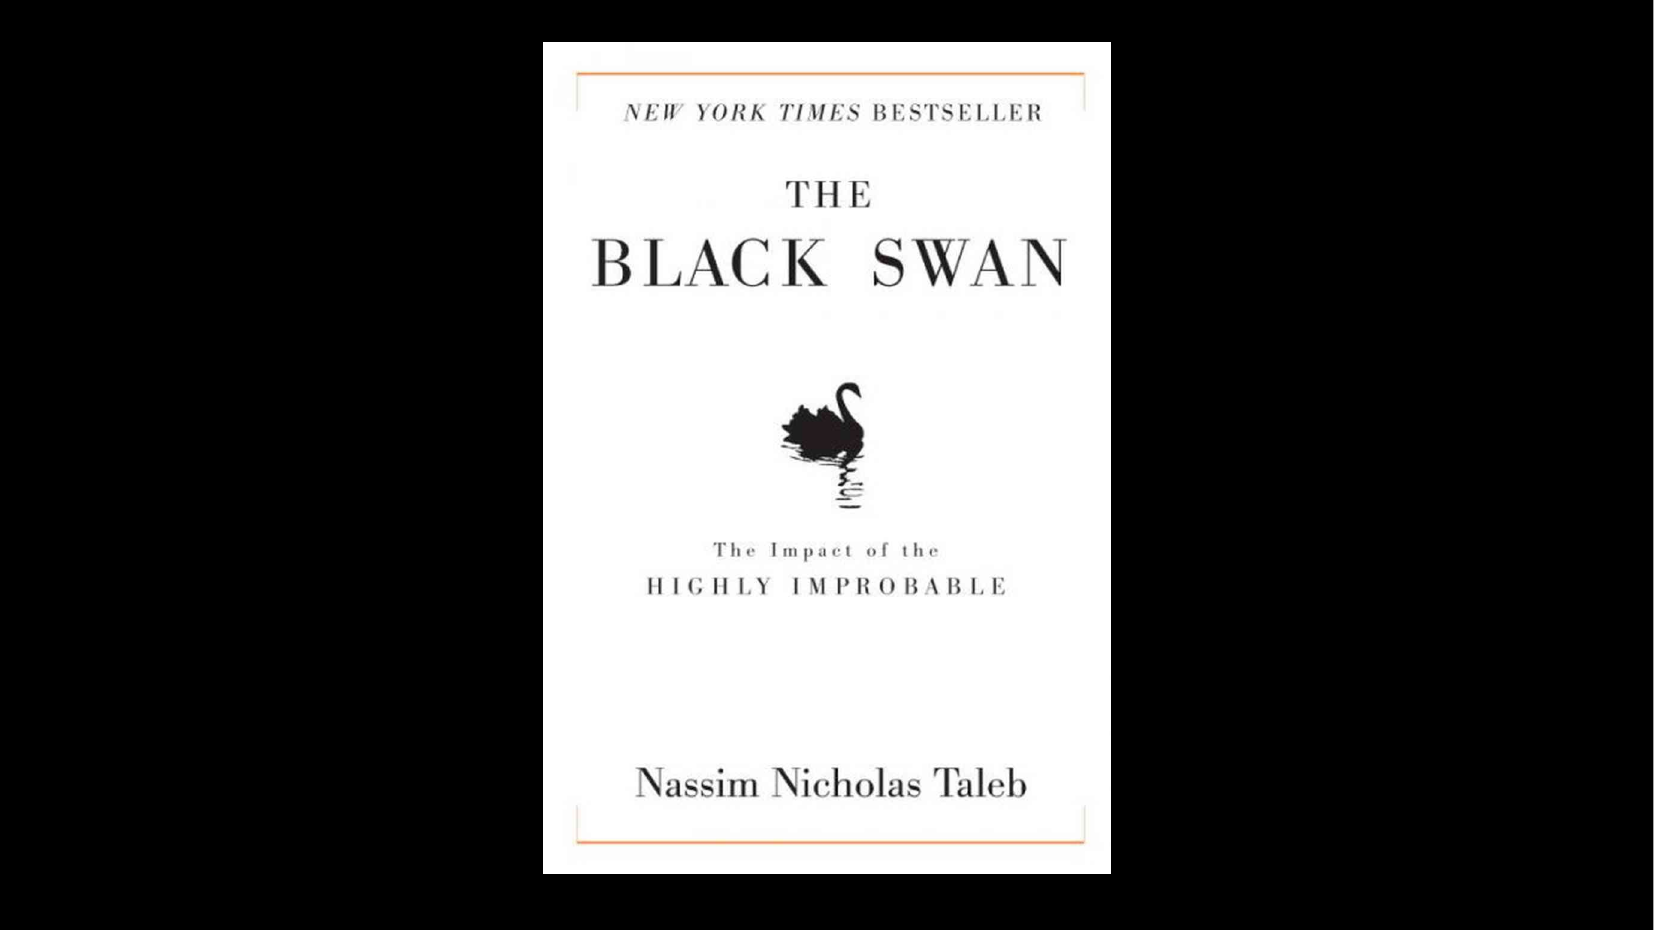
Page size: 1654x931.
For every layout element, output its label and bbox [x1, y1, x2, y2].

picture [543, 42, 1111, 875]
